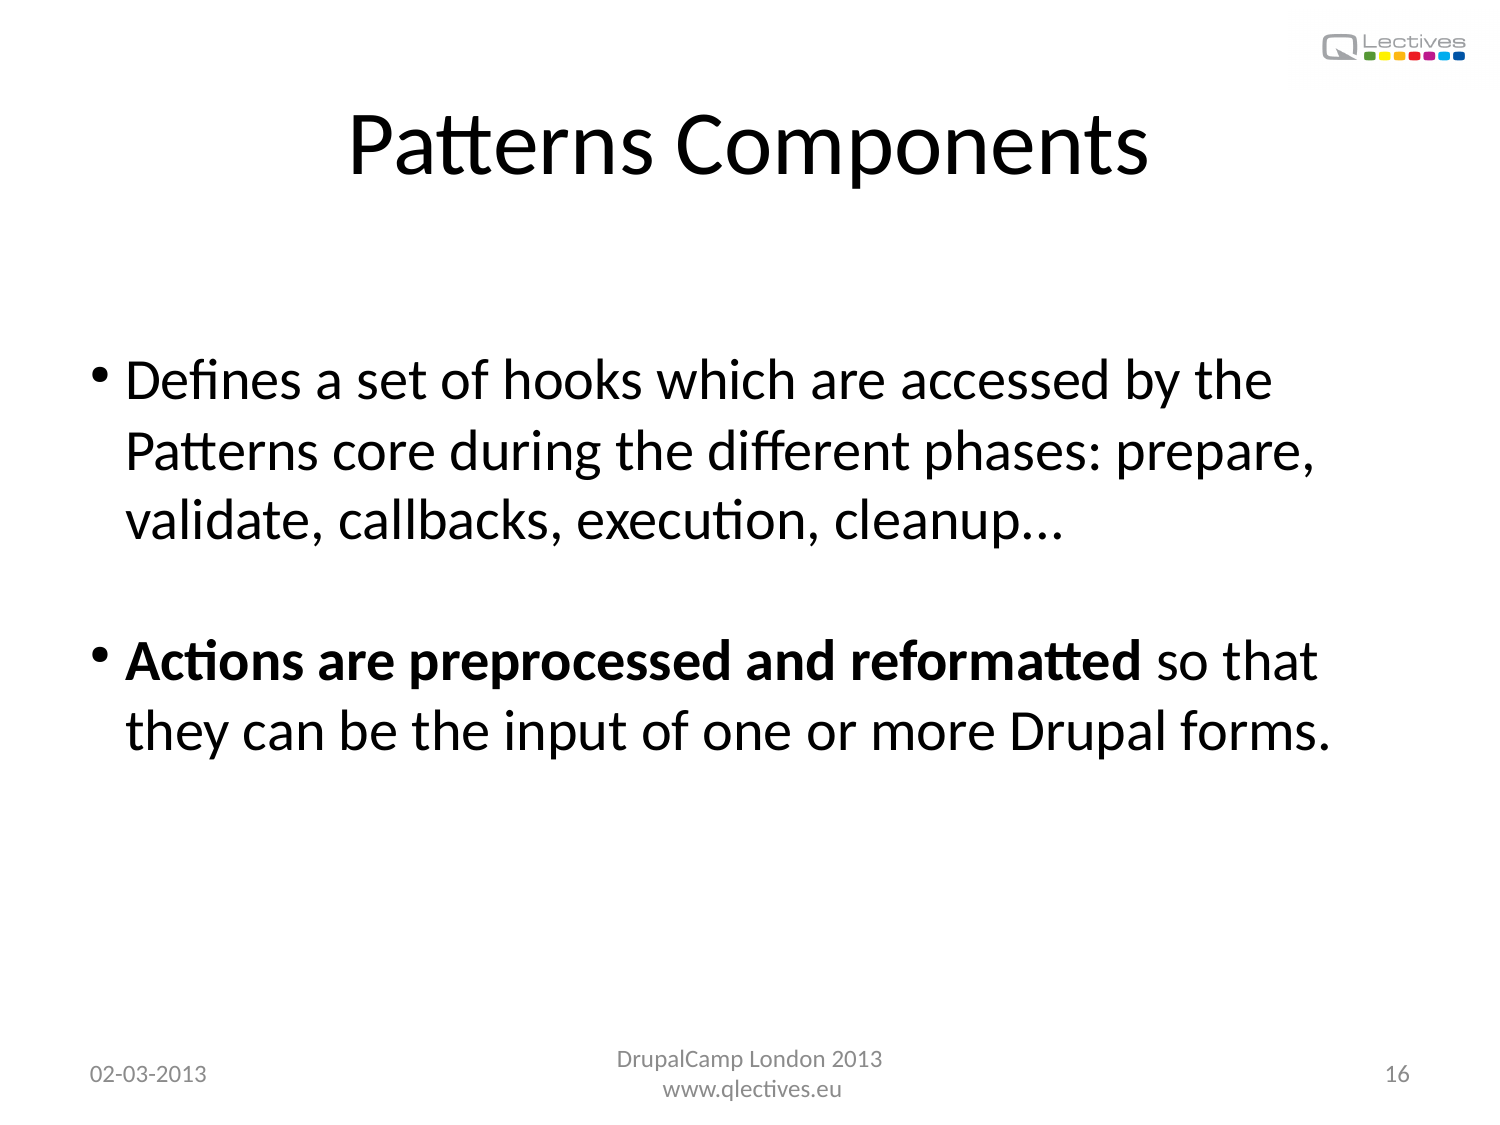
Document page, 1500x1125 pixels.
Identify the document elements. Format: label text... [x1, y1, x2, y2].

text_box Defines a set of hooks which are accessed by the Patterns core during the different phases: prepare, validate, callbacks, execution, cleanup... Actions are preprocessed and reformatted so that they can be the input of one or more Drupal forms. [74, 224, 1425, 1016]
text_box DrupalCamp London 2013 www.qlectives.eu [512, 1042, 988, 1103]
text_box <number> [1074, 1042, 1425, 1103]
text_box Patterns Components [74, 44, 1425, 224]
picture [1288, 9, 1500, 90]
text_box 02-03-2013 [74, 1042, 425, 1103]
